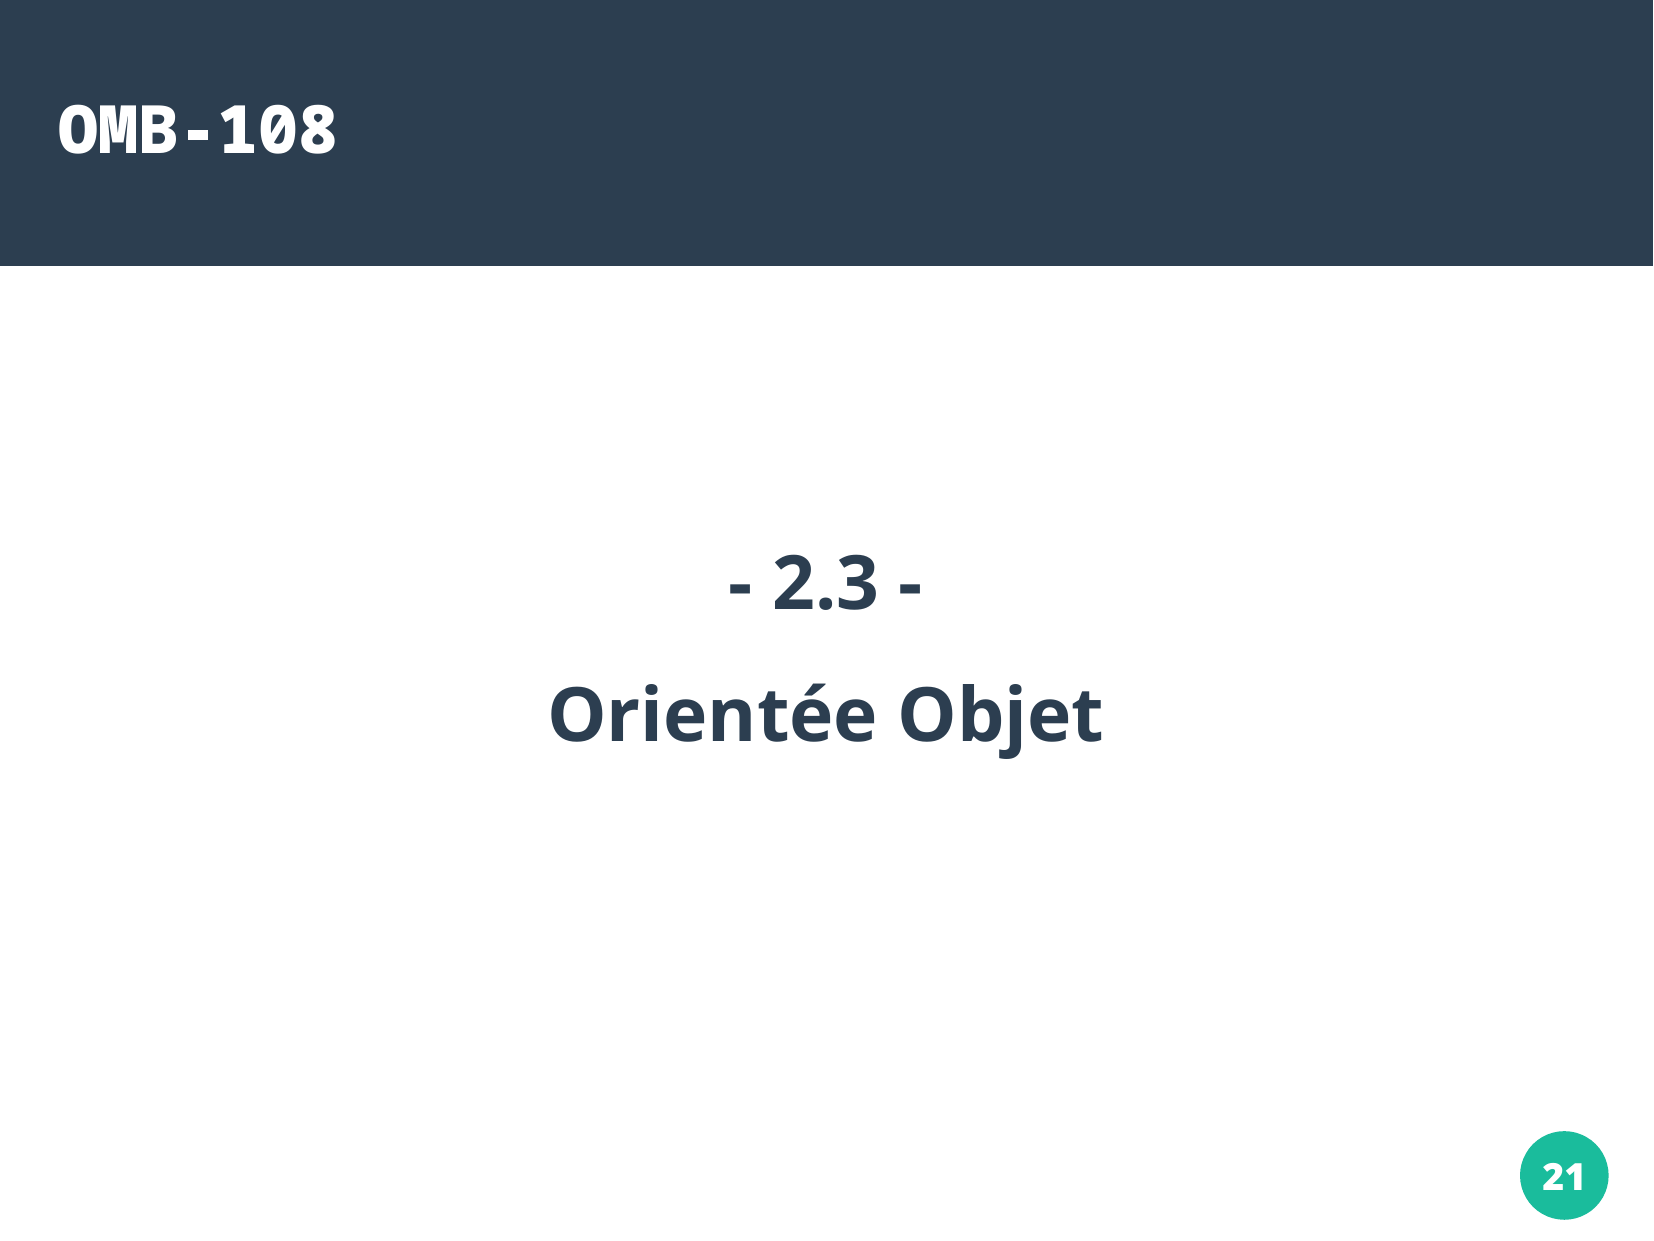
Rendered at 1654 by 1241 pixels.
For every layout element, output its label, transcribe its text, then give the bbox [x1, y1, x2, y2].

list - 2.3 - Orientée Objet [0, 265, 1653, 1181]
title OMB-108 [58, 49, 1594, 207]
